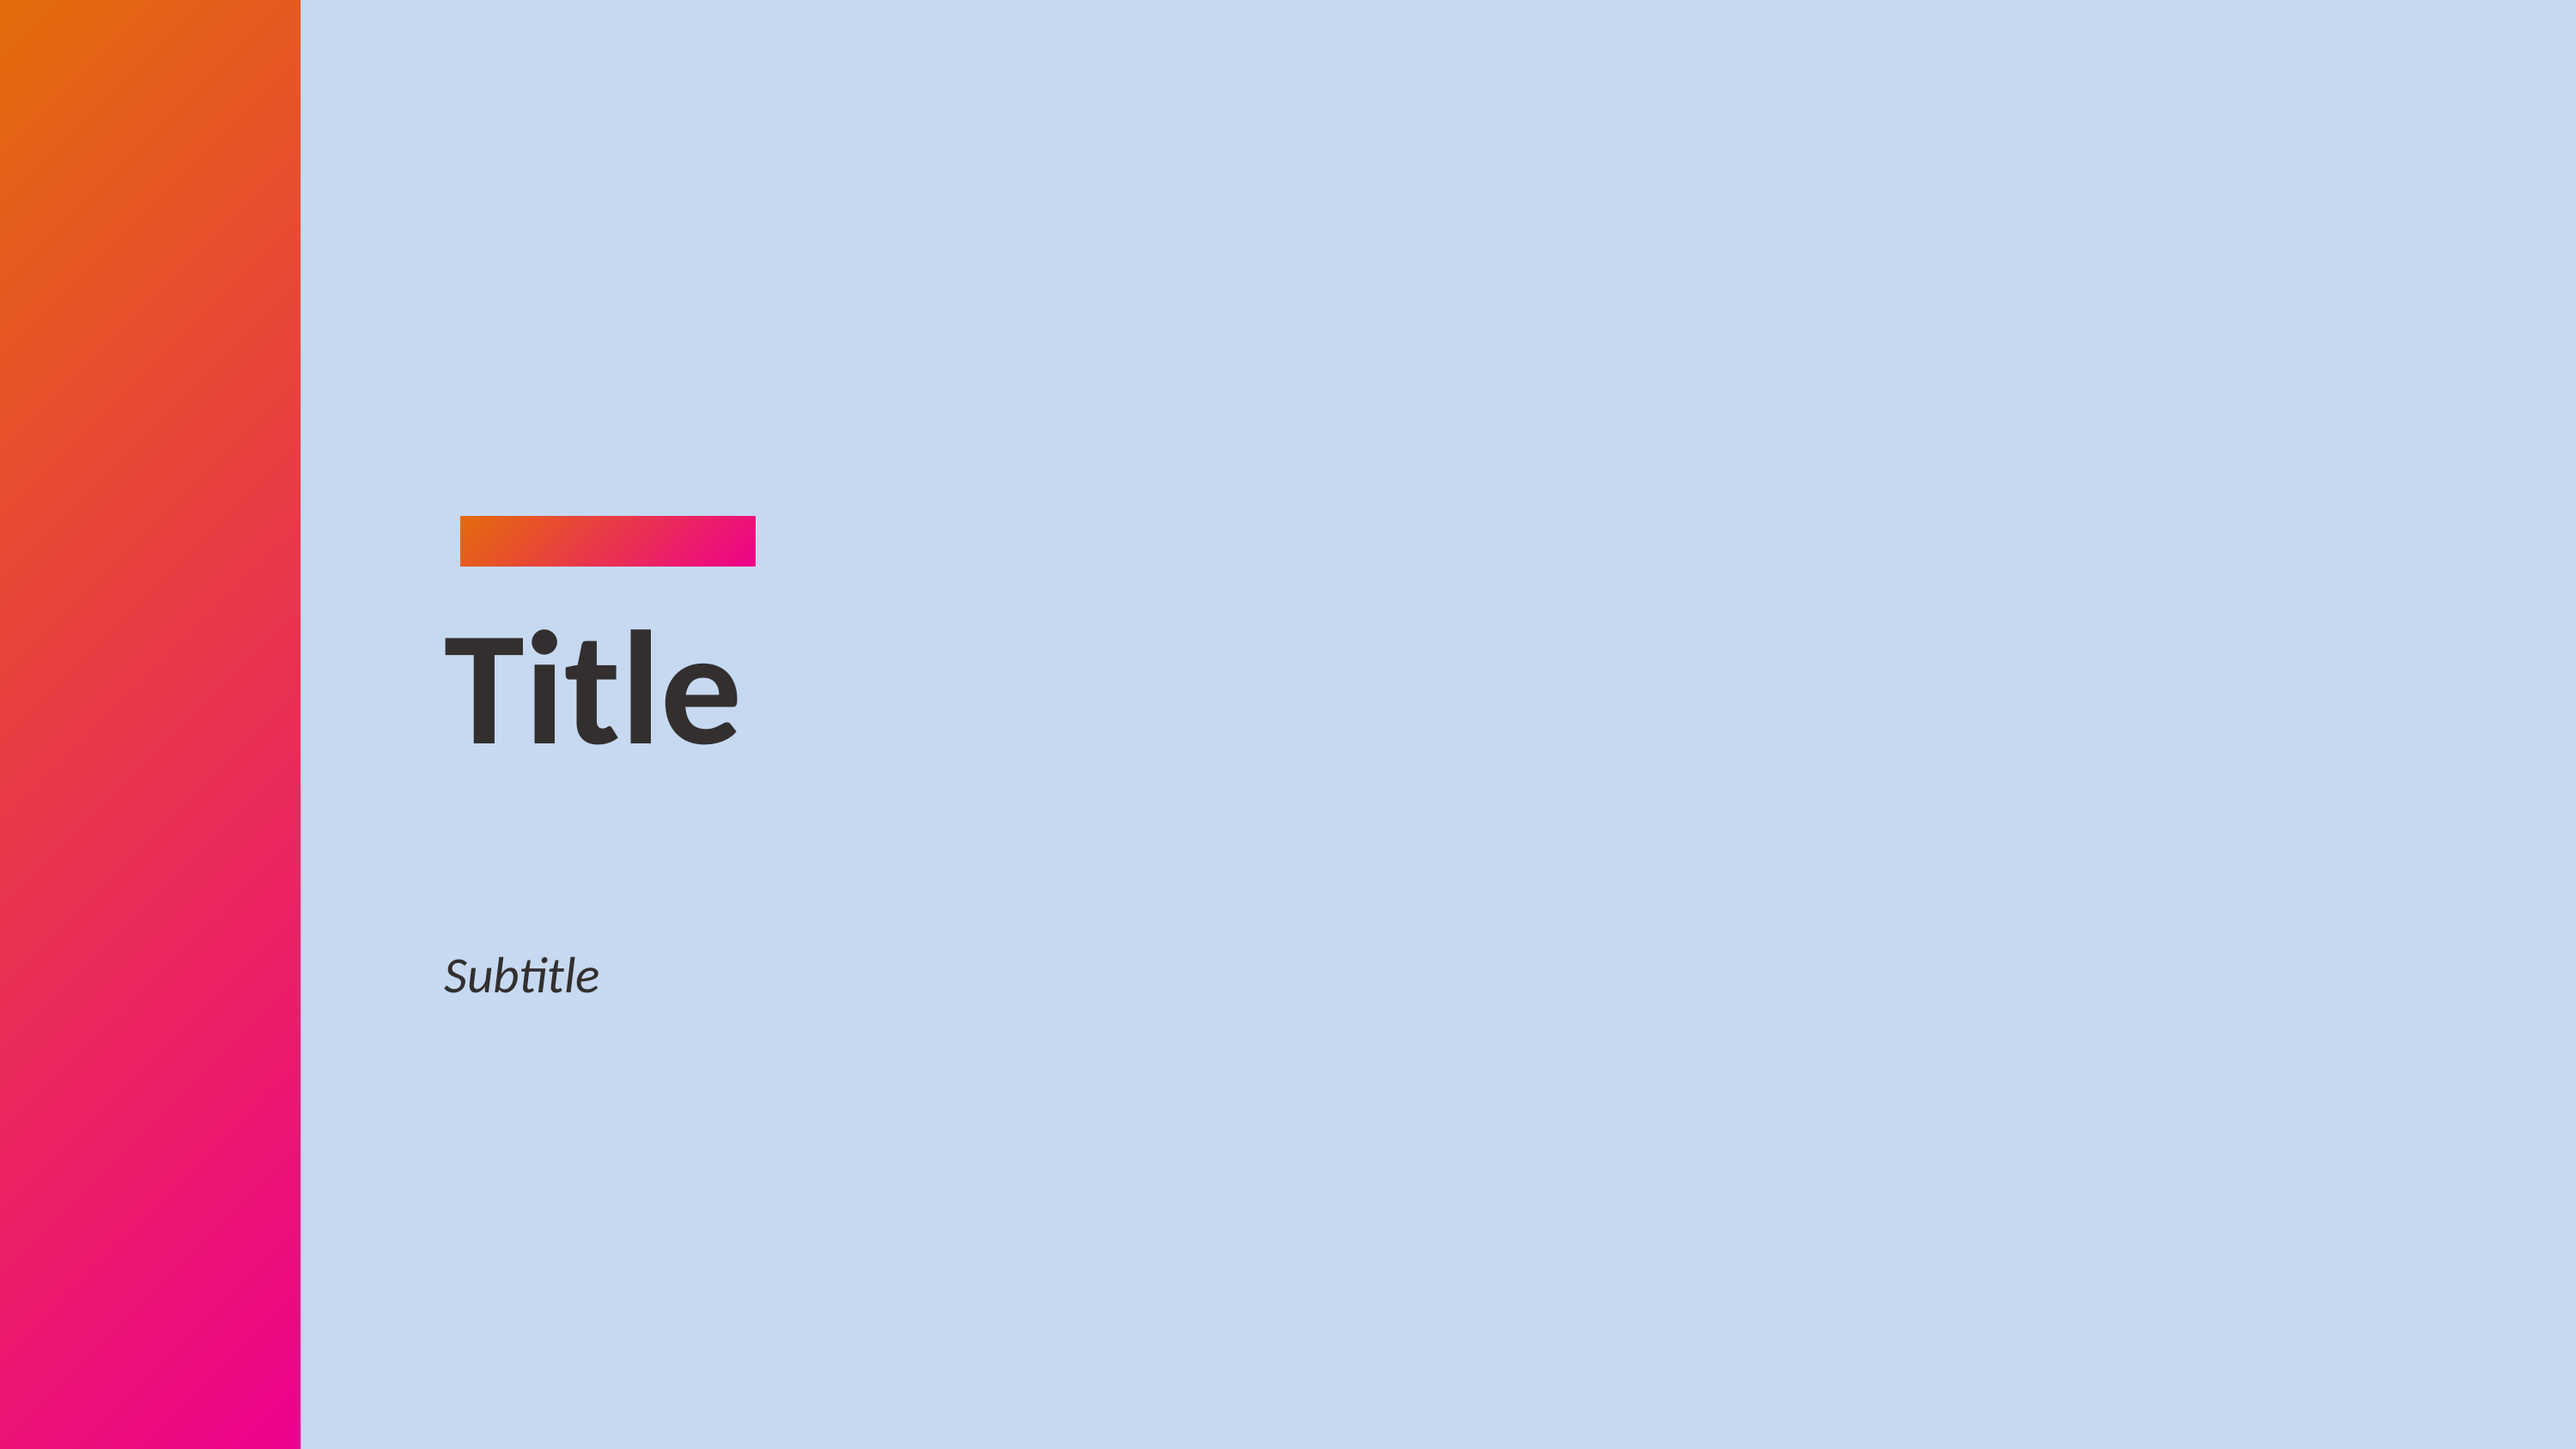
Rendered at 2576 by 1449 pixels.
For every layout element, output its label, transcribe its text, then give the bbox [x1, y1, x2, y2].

text_box Subtitle [442, 939, 2384, 1131]
title Title [442, 579, 2448, 934]
text_box [460, 516, 756, 567]
